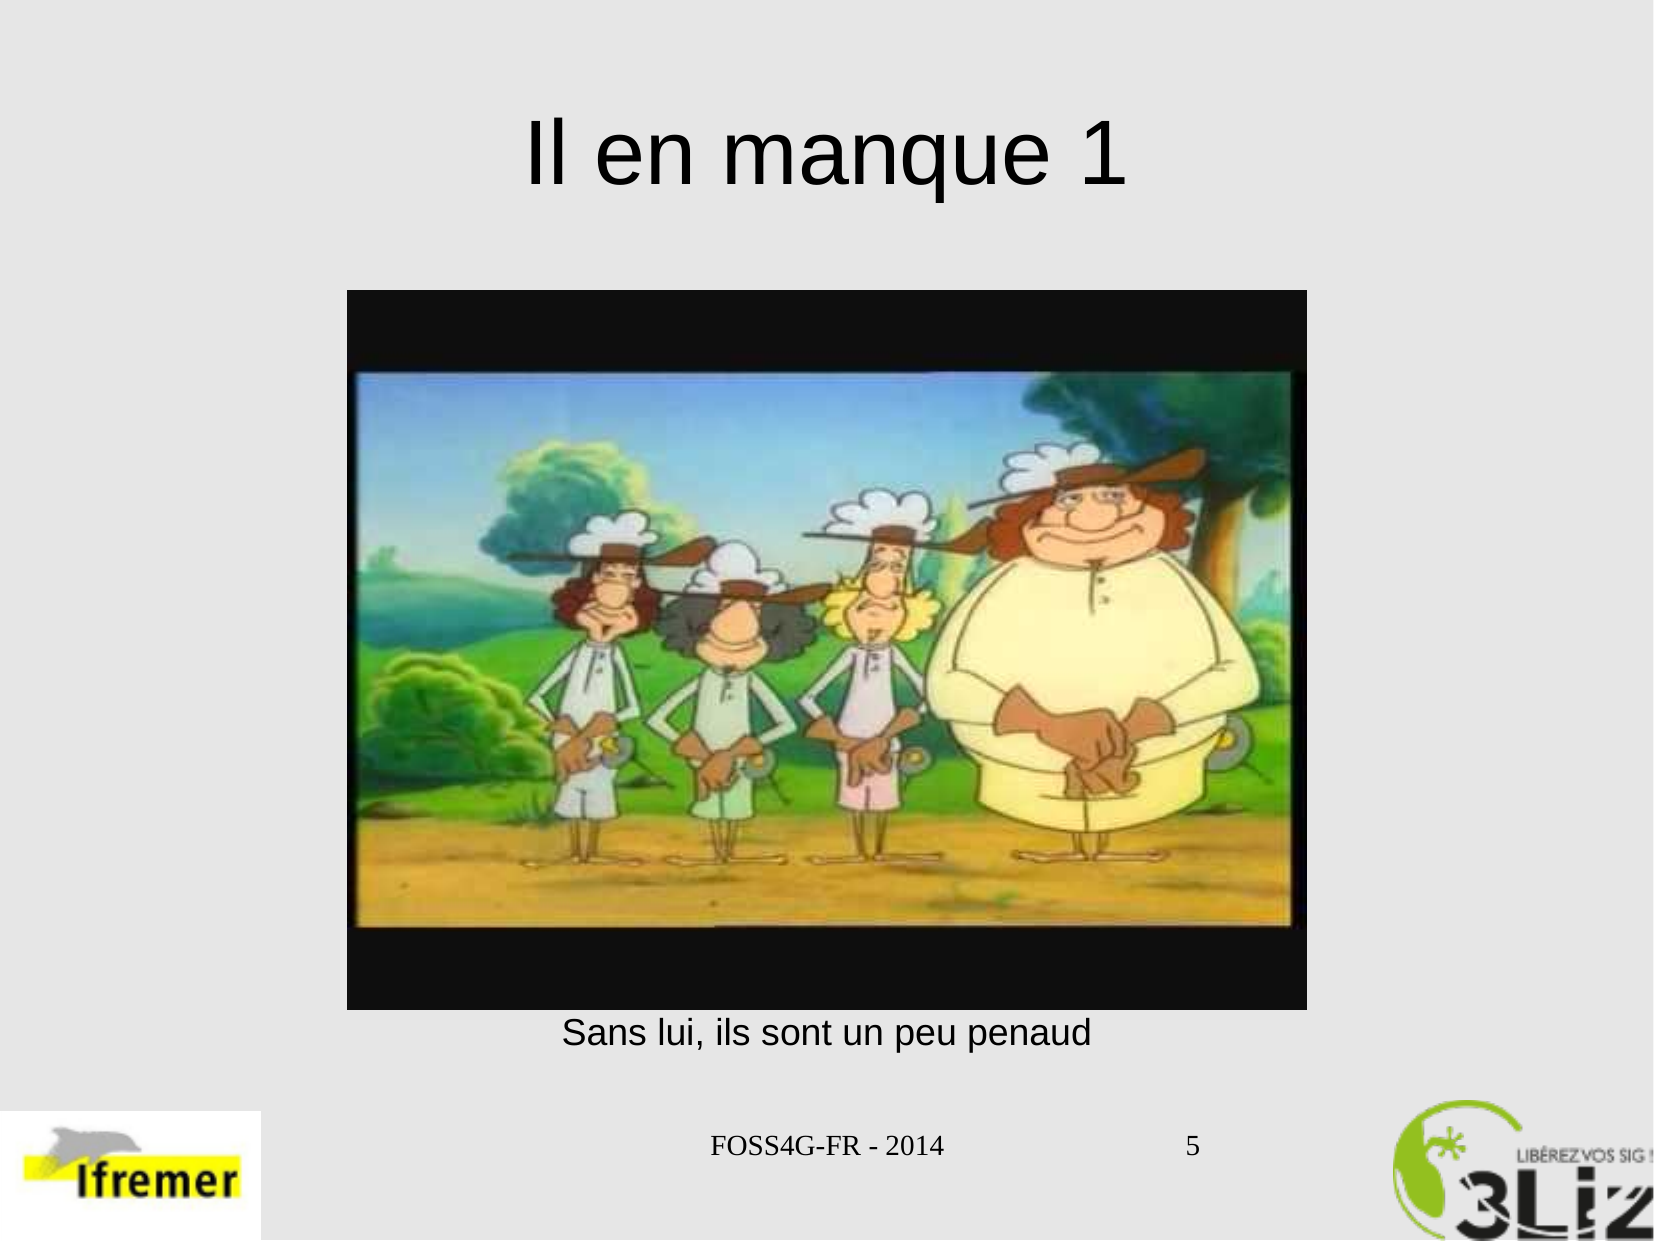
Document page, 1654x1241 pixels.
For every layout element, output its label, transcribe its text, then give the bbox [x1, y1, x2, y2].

title Il en manque 1 [82, 49, 1571, 257]
picture [347, 290, 1307, 1003]
picture [1393, 1100, 1654, 1241]
picture [0, 1111, 261, 1241]
text_box Sans lui, ils sont un peu penaud [324, 1003, 1329, 1061]
